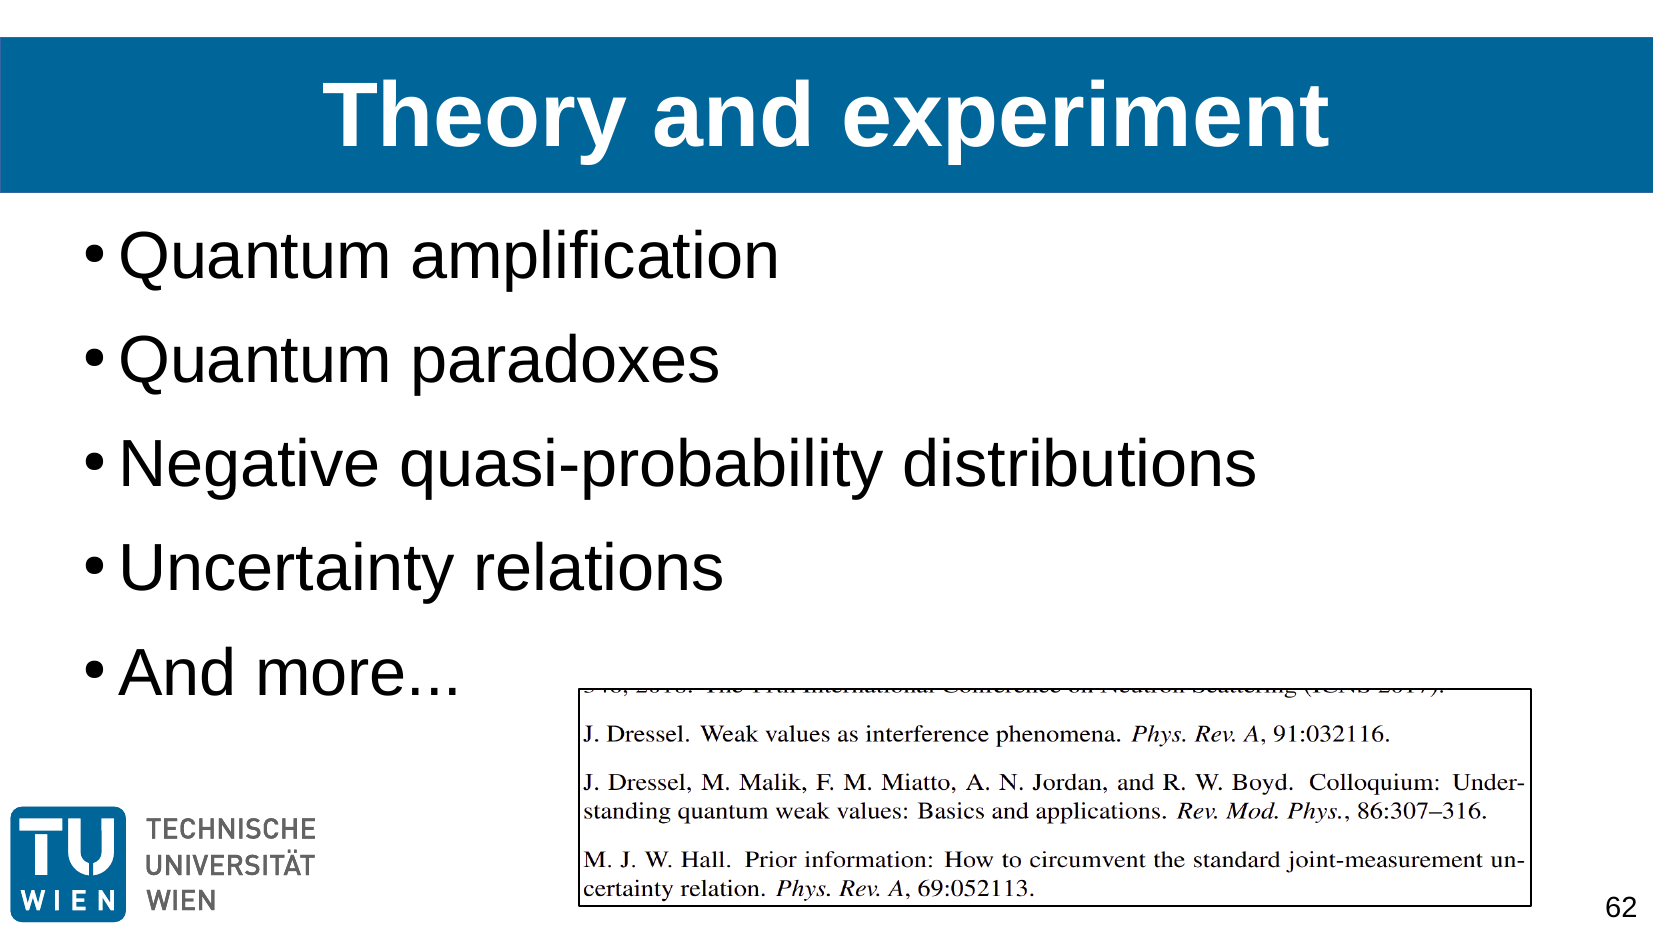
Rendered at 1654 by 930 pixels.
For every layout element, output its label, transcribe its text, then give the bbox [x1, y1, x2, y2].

picture [580, 690, 1531, 906]
list Quantum amplification Quantum paradoxes Negative quasi-probability distributions Uncertainty relations And more... [82, 217, 1571, 757]
title Theory and experiment [0, 37, 1653, 193]
